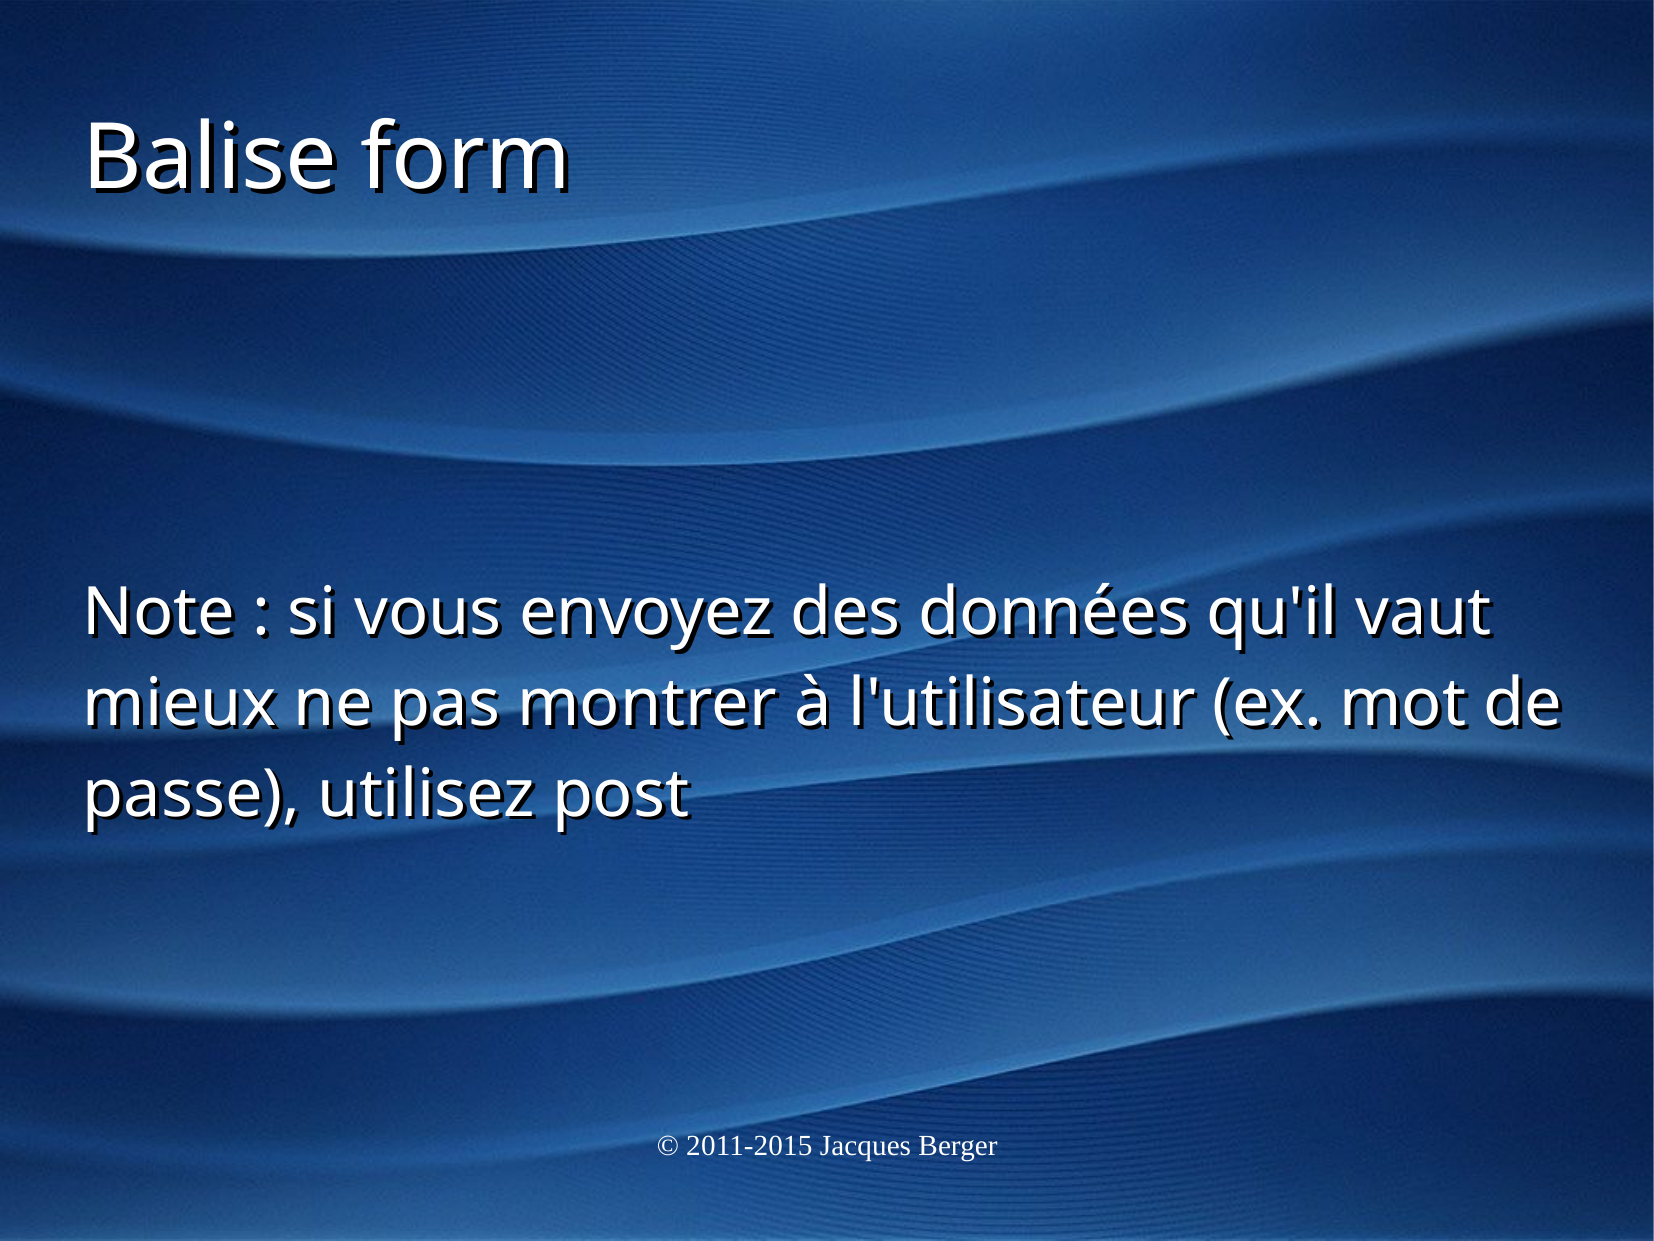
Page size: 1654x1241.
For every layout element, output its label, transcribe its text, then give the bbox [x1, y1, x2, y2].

subtitle Note : si vous envoyez des données qu'il vaut mieux ne pas montrer à l'utilisateur (ex. mot de passe), utilisez post [82, 297, 1571, 1102]
title Balise form [82, 56, 1571, 250]
picture [0, 0, 1654, 1241]
